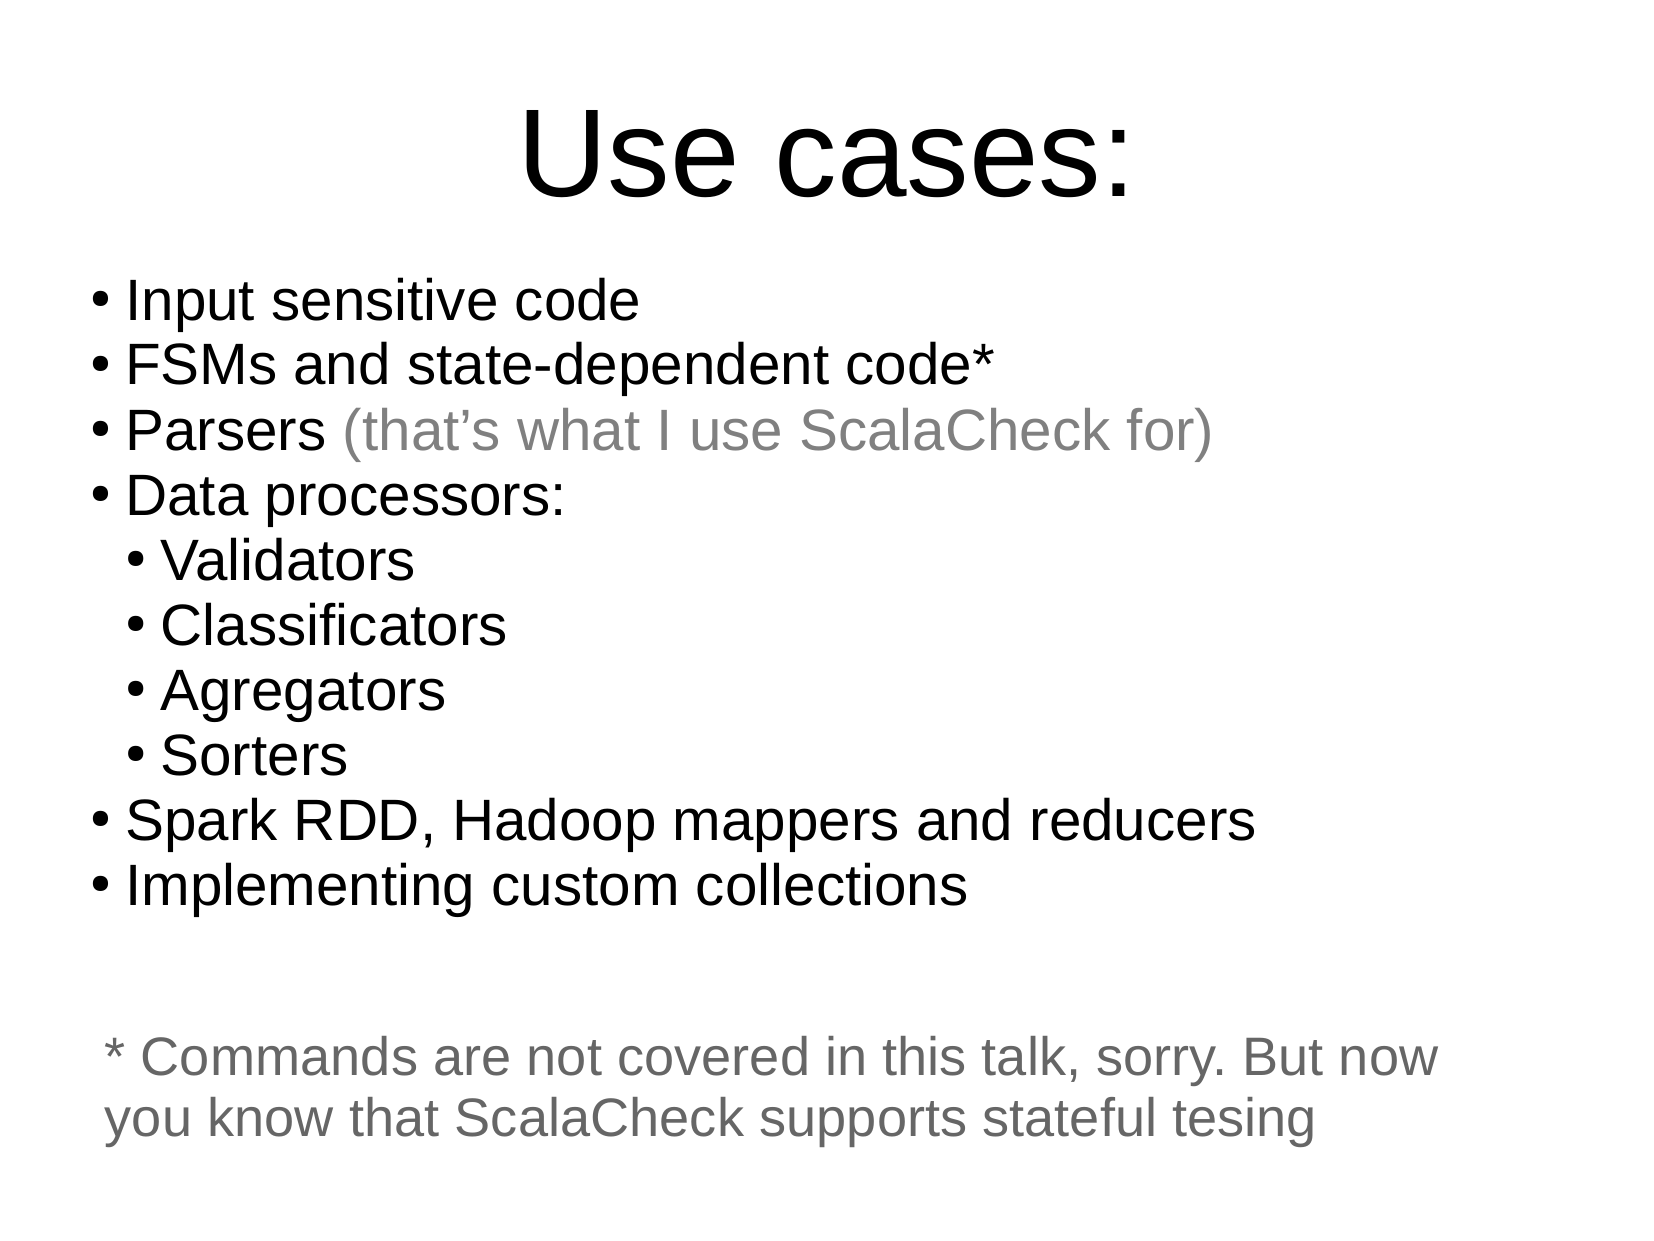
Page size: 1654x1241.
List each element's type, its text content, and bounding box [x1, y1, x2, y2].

title Use cases: [82, 49, 1571, 257]
text_box * Commands are not covered in this talk, sorry. But now you know that ScalaCheck supports stateful tesing [90, 1019, 1486, 1156]
subtitle Input sensitive code FSMs and state-dependent code* Parsers (that’s what I use ScalaCheck for) Data processors: Validators Classificators Agregators Sorters Spark RDD, Hadoop mappers and reducers Implementing custom collections [90, 267, 1516, 918]
